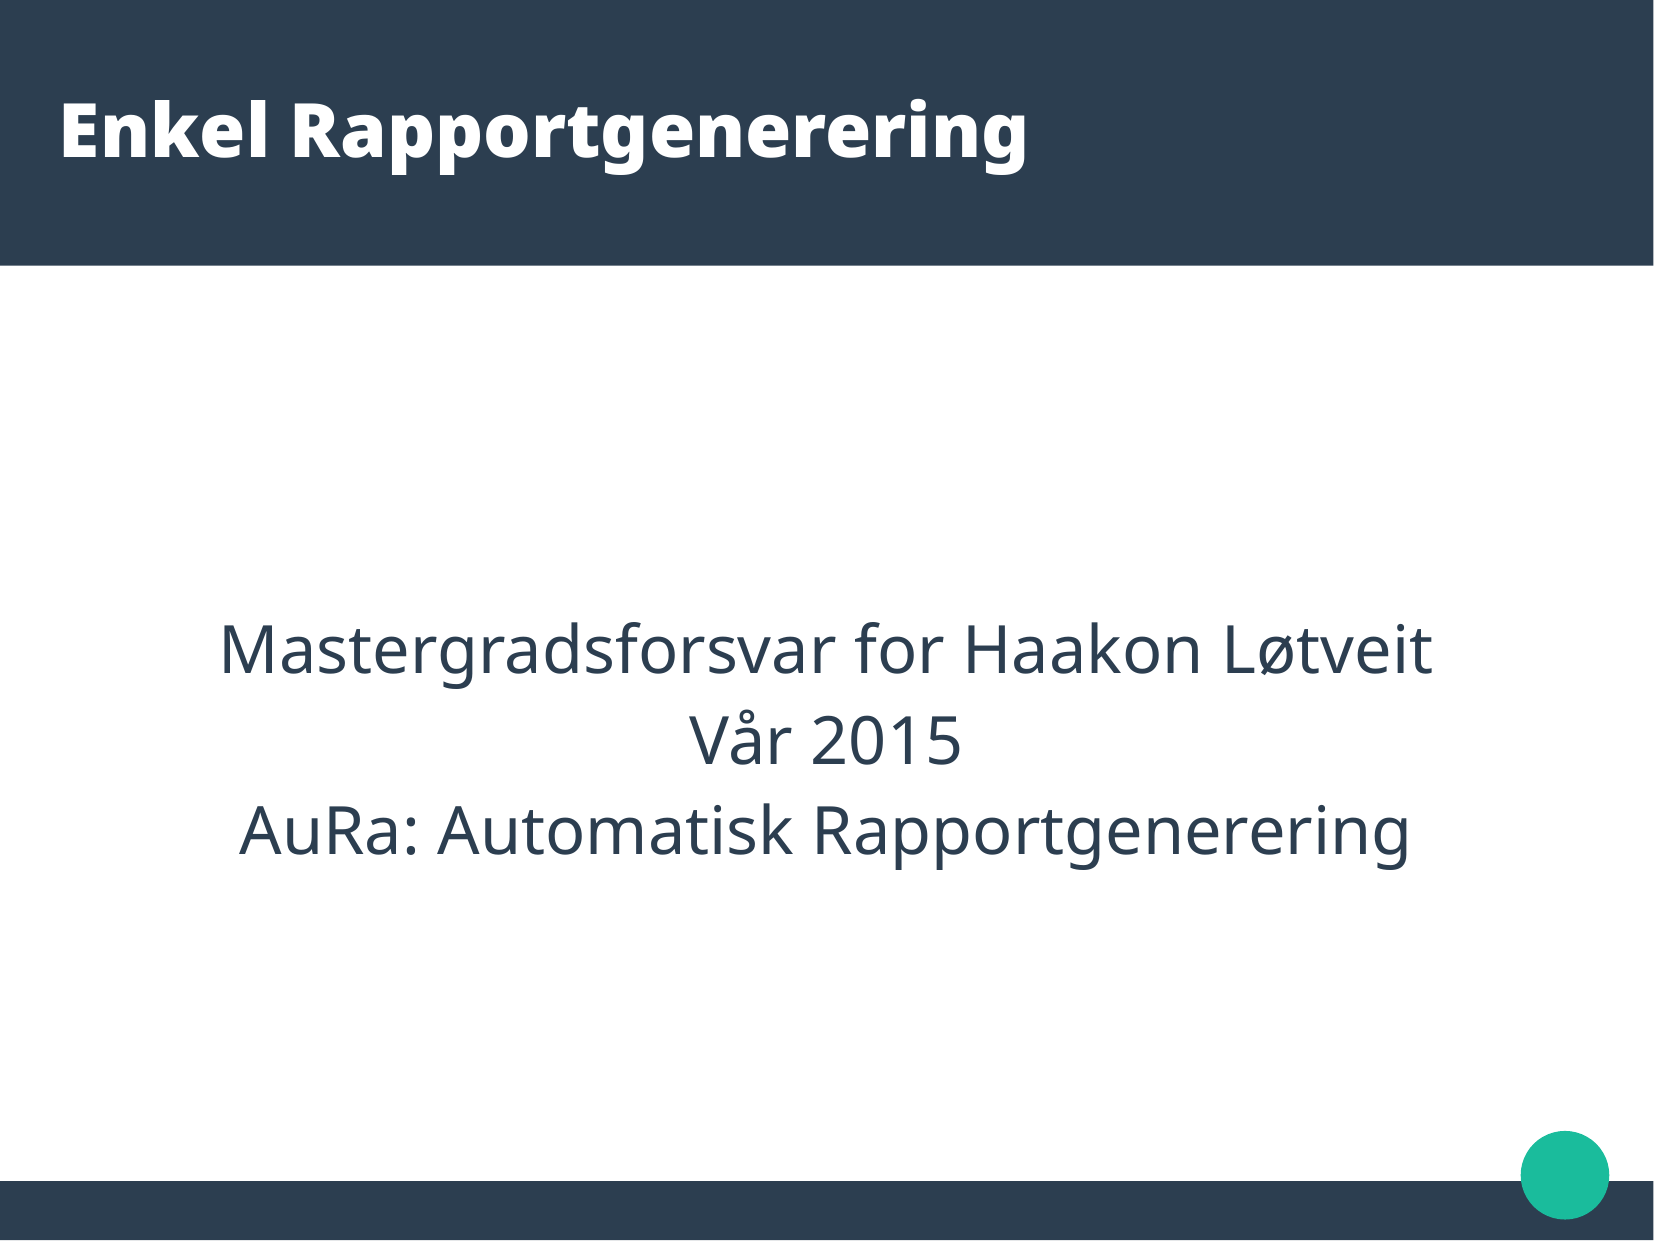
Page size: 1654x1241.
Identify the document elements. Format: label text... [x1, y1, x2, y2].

subtitle Mastergradsforsvar for Haakon Løtveit Vår 2015 AuRa: Automatisk Rapportgenerering [59, 324, 1595, 1152]
title Enkel Rapportgenerering [59, 49, 1595, 207]
